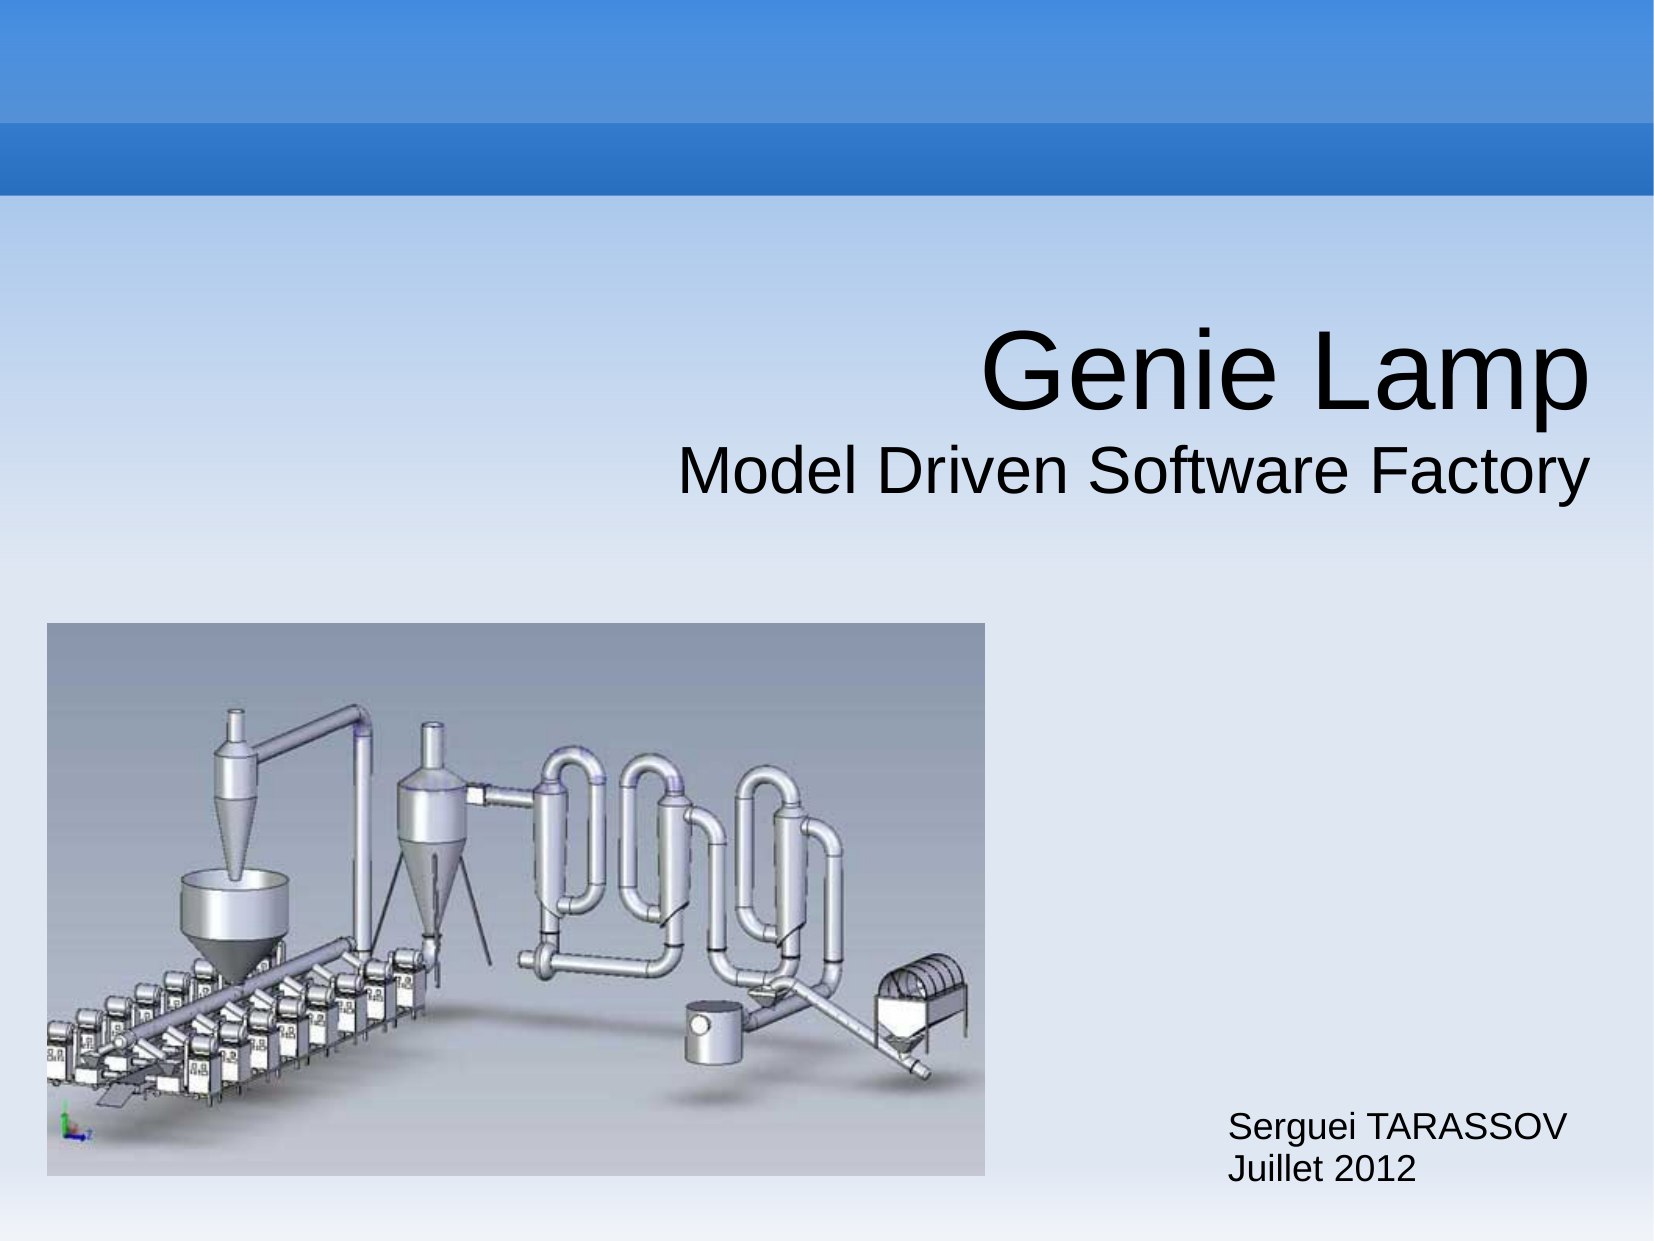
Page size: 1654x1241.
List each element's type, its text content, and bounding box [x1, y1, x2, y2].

picture [0, 0, 1654, 1241]
text_box Serguei TARASSOV Juillet 2012 [1213, 1098, 1583, 1198]
subtitle Genie Lamp Model Driven Software Factory [103, 208, 1593, 609]
